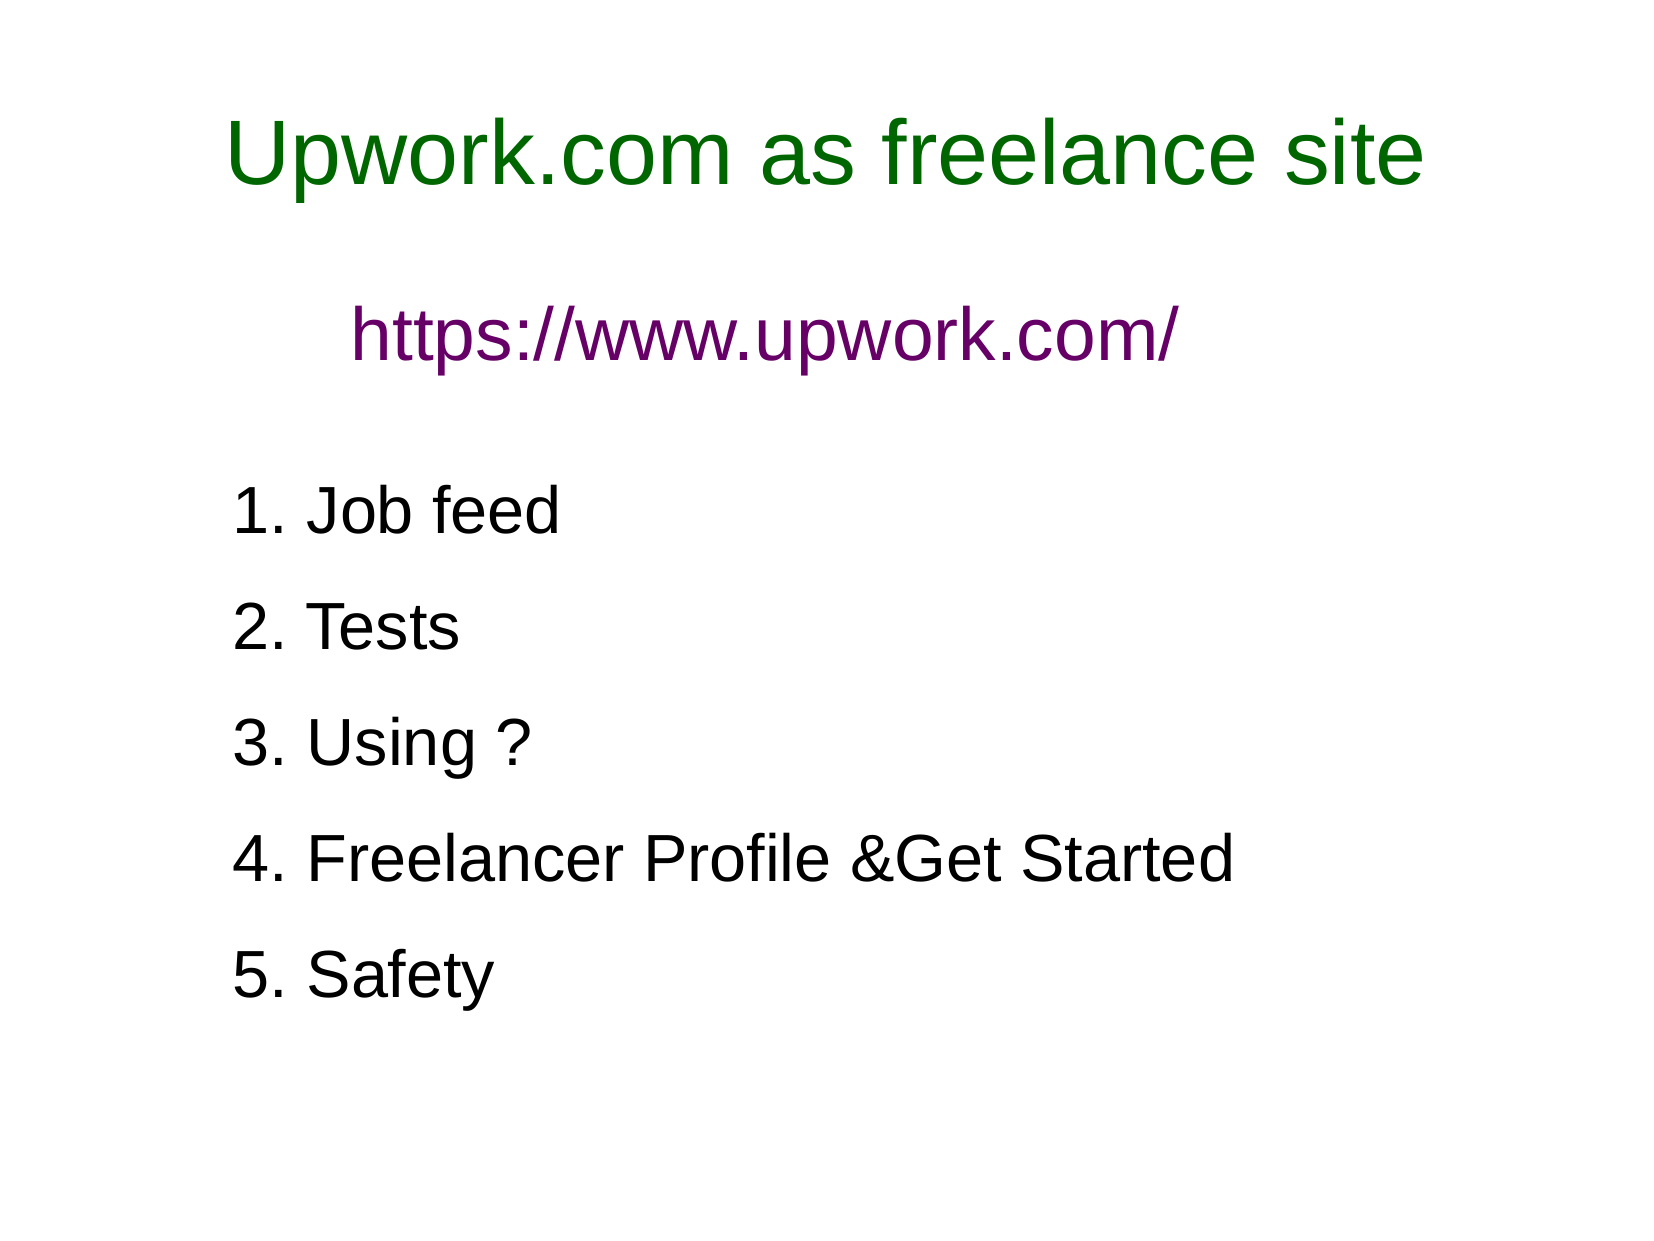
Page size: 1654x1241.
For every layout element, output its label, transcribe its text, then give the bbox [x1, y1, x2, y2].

text_box https://www.upwork.com/ [336, 285, 1291, 421]
subtitle 1. Job feed 2. Tests 3. Using ? 4. Freelancer Profile &Get Started 5. Safety [232, 450, 1516, 1036]
title Upwork.com as freelance site [82, 49, 1571, 257]
